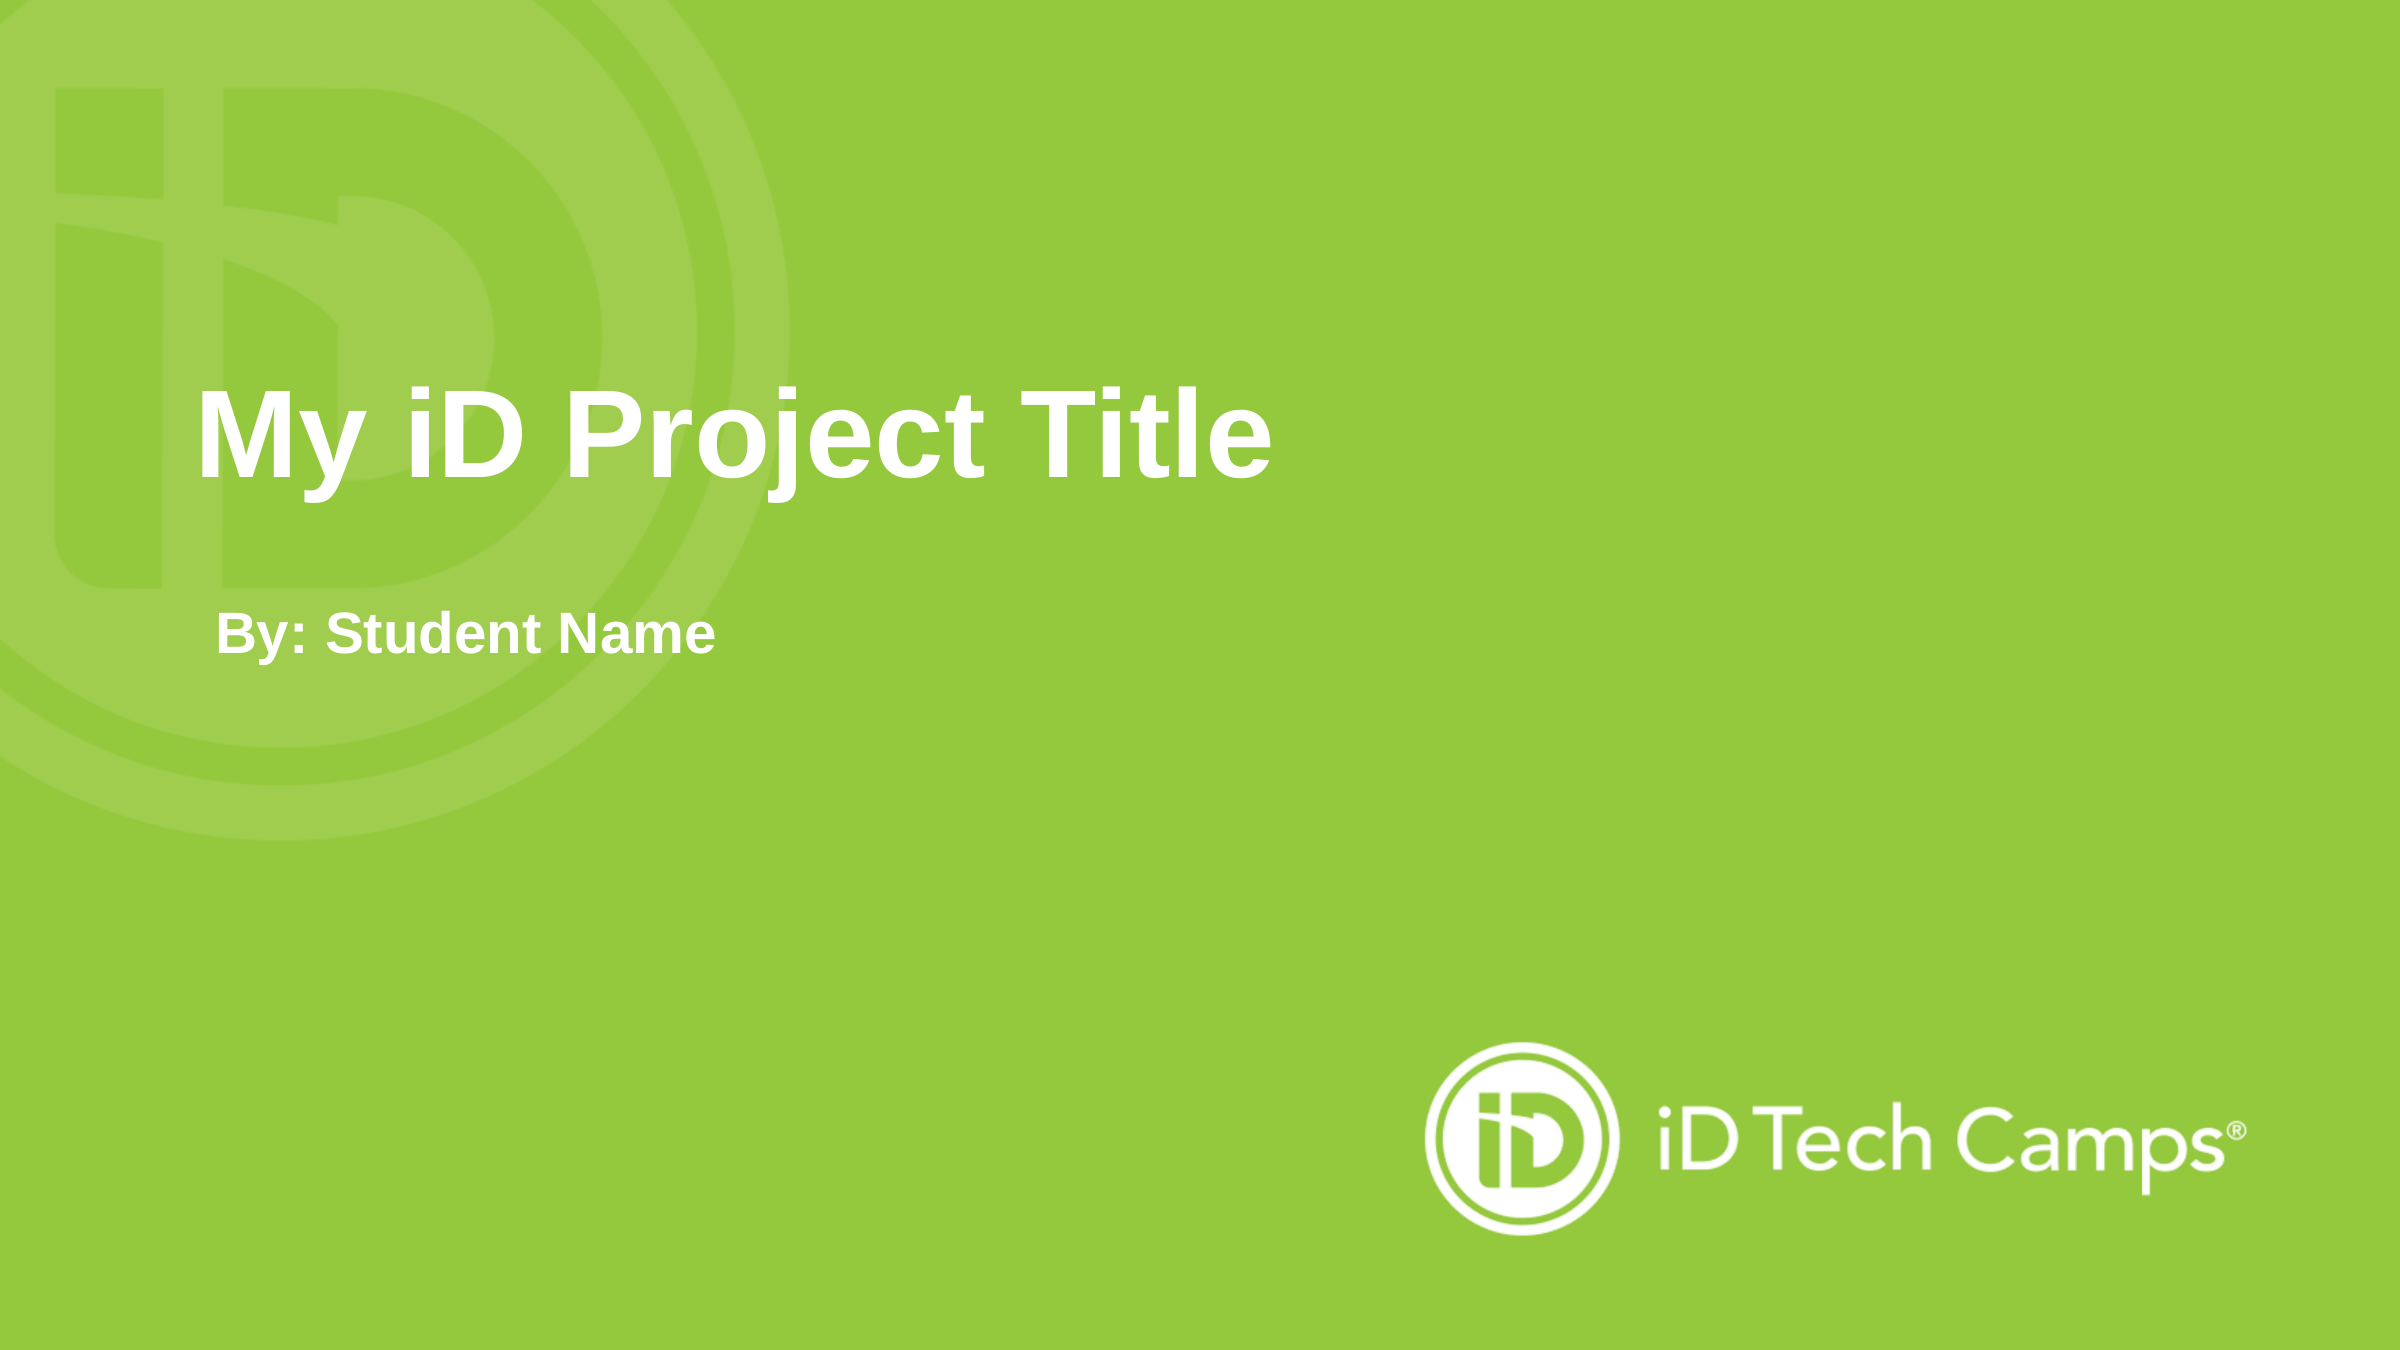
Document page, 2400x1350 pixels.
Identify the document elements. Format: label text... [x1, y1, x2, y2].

title My iD Project Title [180, 344, 2220, 601]
text_box By: Student Name [200, 569, 2240, 690]
picture [0, 0, 2400, 1350]
